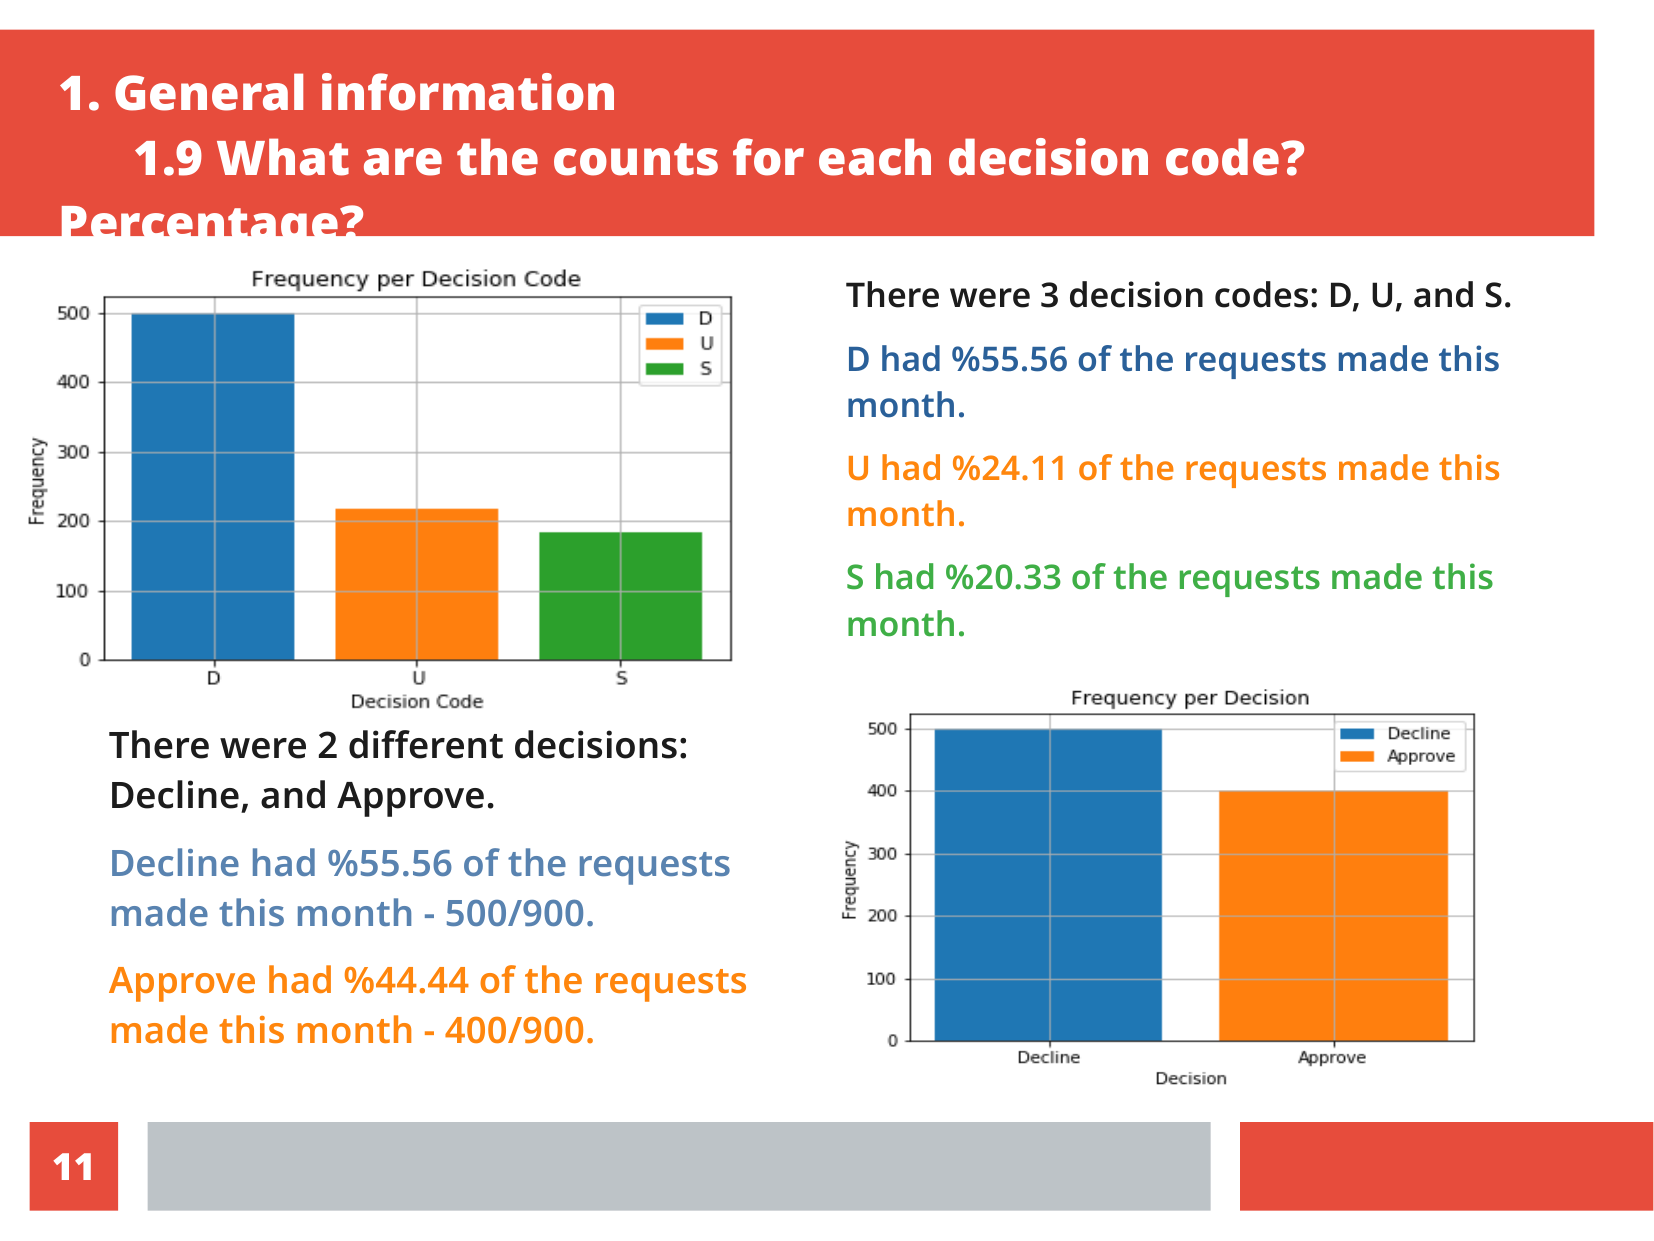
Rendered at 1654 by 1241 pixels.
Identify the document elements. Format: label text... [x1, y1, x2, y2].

list There were 3 decision codes: D, U, and S. D had %55.56 of the requests made this month. U had %24.11 of the requests made this month. S had %20.33 of the requests made this month. [845, 271, 1536, 661]
picture [819, 661, 1546, 1096]
title 1. General information 1.9 What are the counts for each decision code? Percentage? 1.10 What are the counts for each decision? Percentage? [59, 59, 1595, 207]
picture [3, 238, 811, 721]
list There were 2 different decisions: Decline, and Approve. Decline had %55.56 of the requests made this month - 500/900. Approve had %44.44 of the requests made this month - 400/900. [108, 719, 754, 1091]
